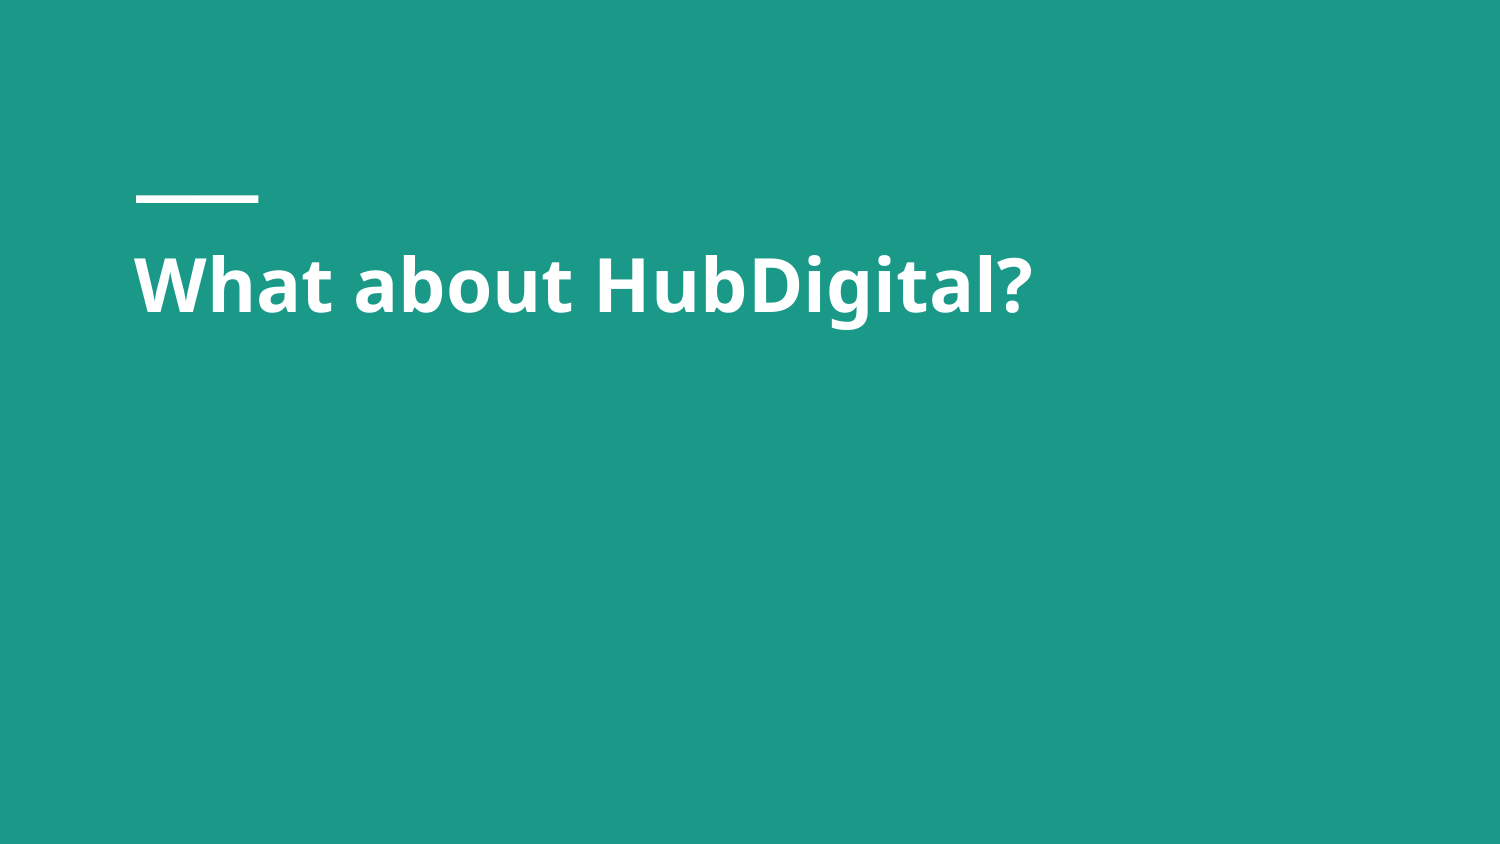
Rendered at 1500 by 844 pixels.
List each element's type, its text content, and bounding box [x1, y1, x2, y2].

title What about HubDigital? [119, 216, 1381, 466]
